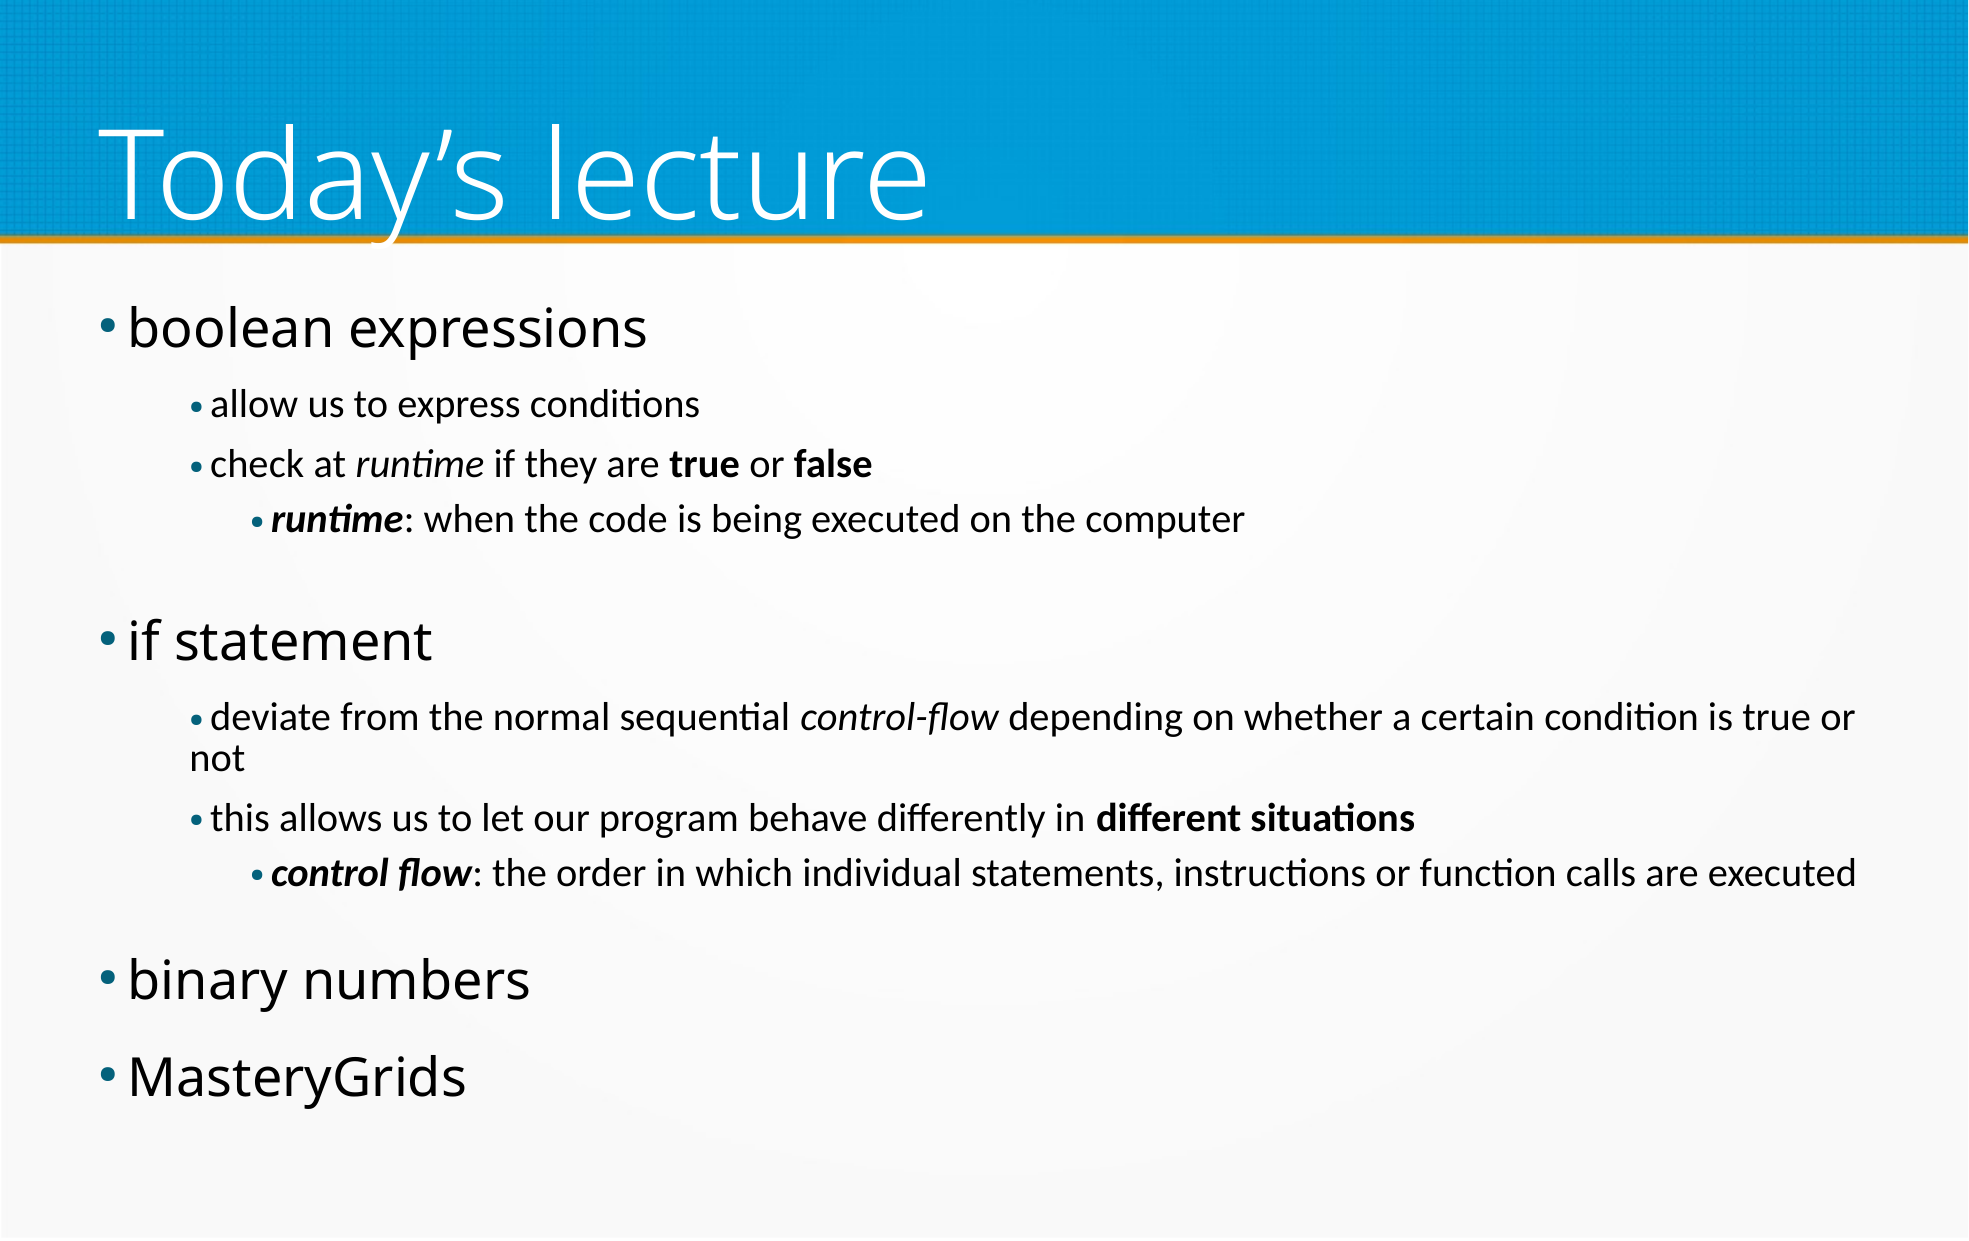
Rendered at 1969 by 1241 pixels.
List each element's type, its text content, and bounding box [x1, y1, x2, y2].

picture [0, 233, 1969, 1241]
list boolean expressions allow us to express conditions check at runtime if they are true or false runtime: when the code is being executed on the computer if statement deviate from the normal sequential control-flow depending on whether a certain condition is true or not this allows us to let our program behave differently in different situations control flow: the order in which individual statements, instructions or function calls are executed binary numbers MasteryGrids [98, 290, 1870, 1156]
title Today’s lecture [98, 49, 1870, 257]
